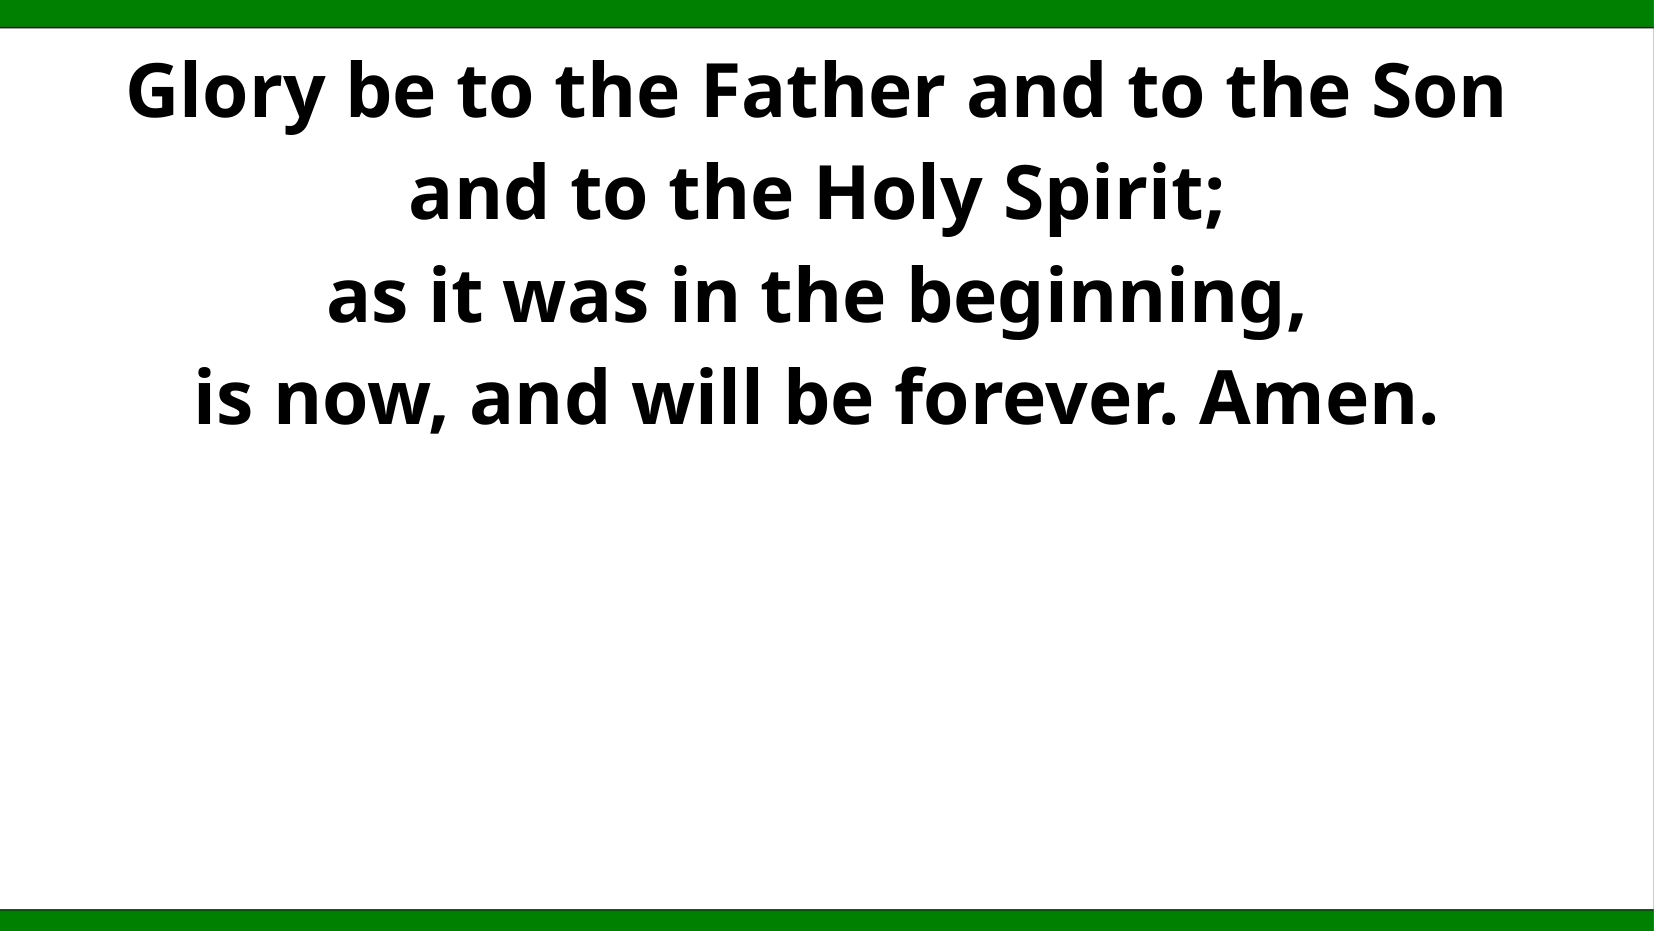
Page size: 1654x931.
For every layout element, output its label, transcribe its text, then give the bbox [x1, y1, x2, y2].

text_box Glory be to the Father and to the Son and to the Holy Spirit; as it was in the beginning, is now, and will be forever. Amen. [60, 30, 1576, 445]
picture [0, 0, 1654, 931]
